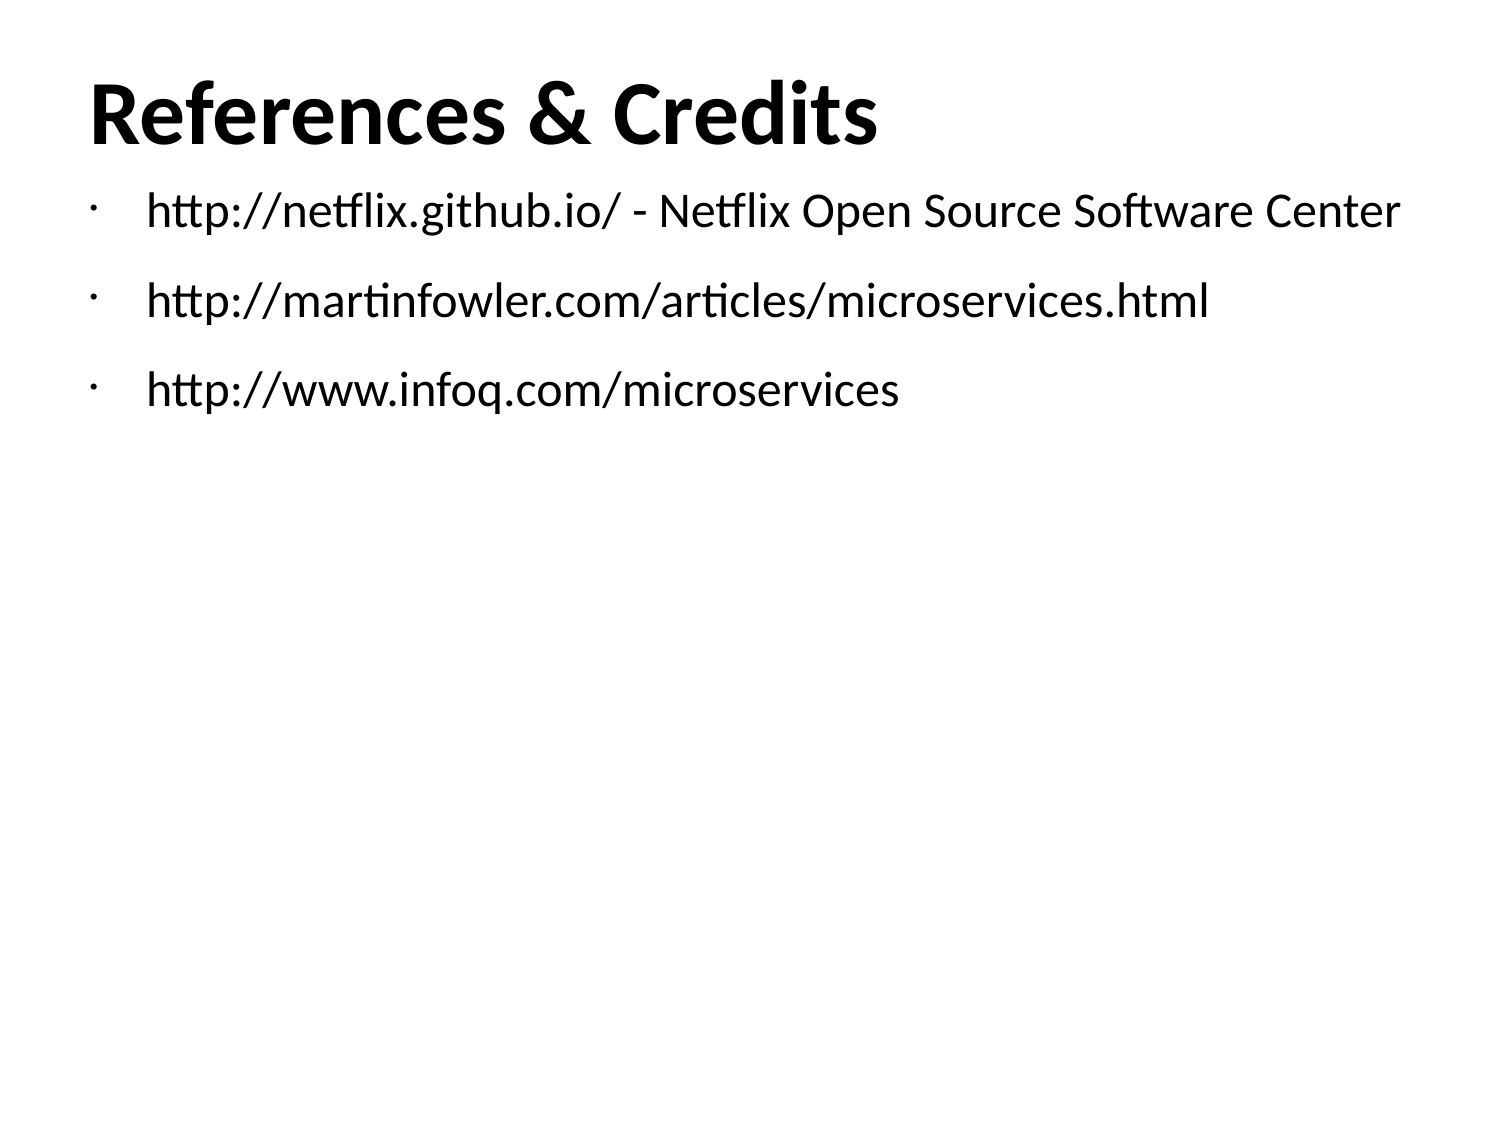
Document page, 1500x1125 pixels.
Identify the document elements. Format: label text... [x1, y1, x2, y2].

list http://netflix.github.io/ - Netflix Open Source Software Center http://martinfowler.com/articles/microservices.html http://www.infoq.com/microservices [75, 170, 1425, 913]
title References & Credits [75, 45, 1425, 138]
